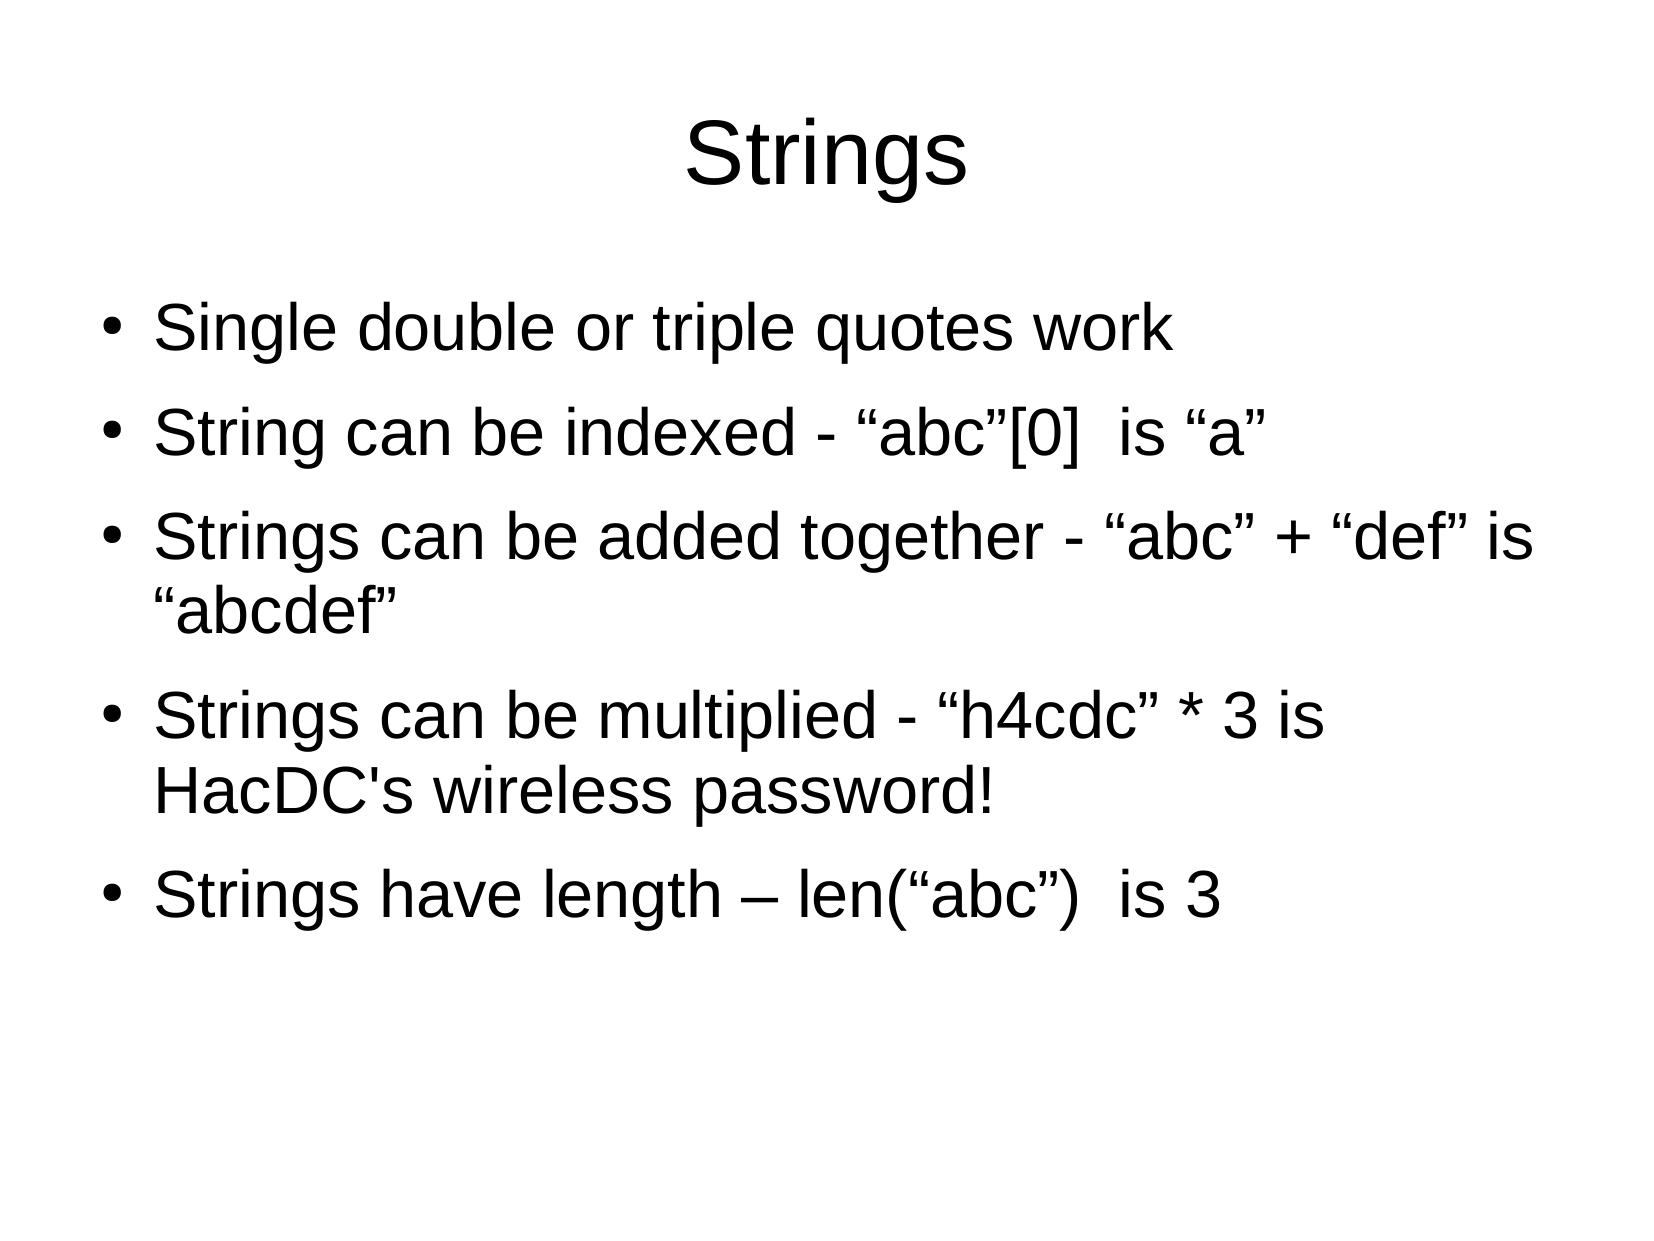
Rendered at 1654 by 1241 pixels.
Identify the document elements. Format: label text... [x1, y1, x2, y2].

list Single double or triple quotes work String can be indexed - “abc”[0] is “a” Strings can be added together - “abc” + “def” is “abcdef” Strings can be multiplied - “h4cdc” * 3 is HacDC's wireless password! Strings have length – len(“abc”) is 3 [82, 290, 1571, 1109]
title Strings [82, 49, 1571, 257]
